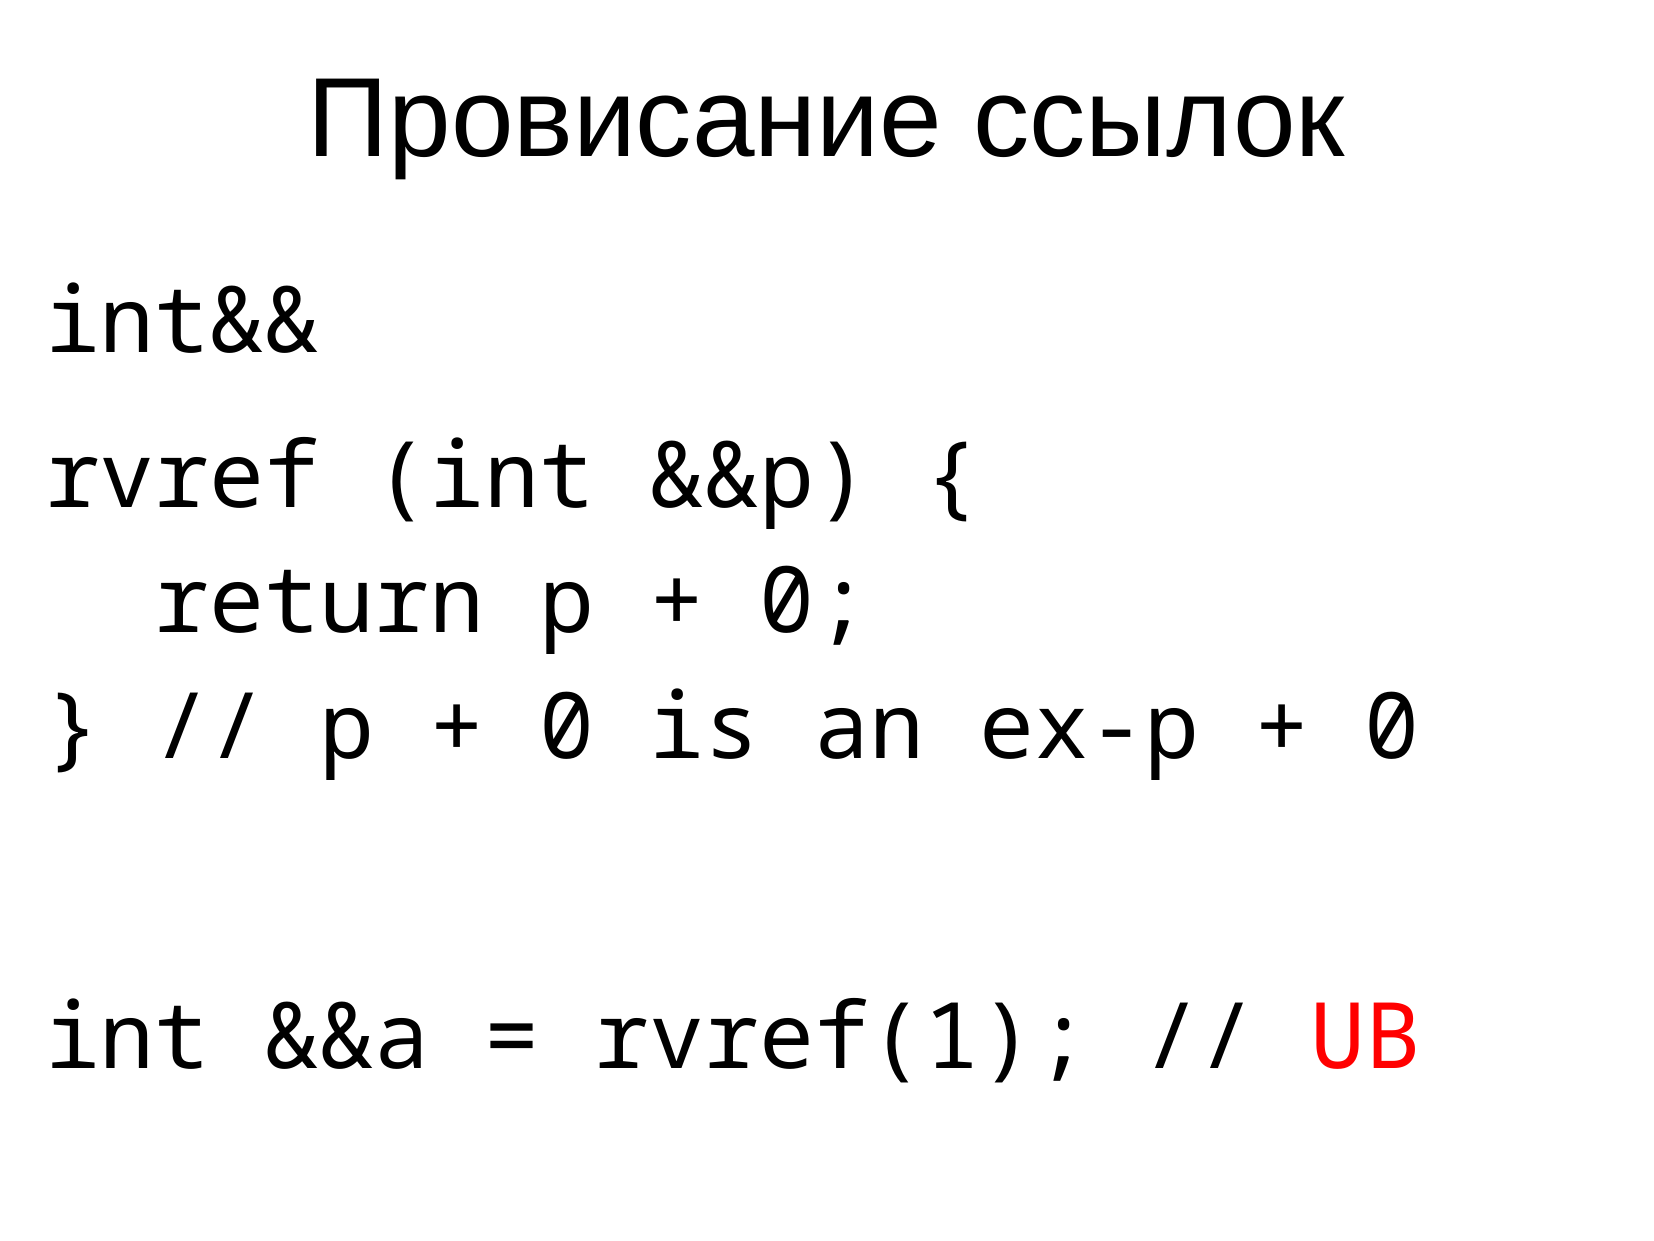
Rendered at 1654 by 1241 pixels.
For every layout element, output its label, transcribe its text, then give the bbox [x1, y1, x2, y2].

list int&& rvref (int &&p) { return p + 0; } // p + 0 is an ex-p + 0 int &&a = rvref(1); // UB [45, 255, 1583, 1186]
title Провисание ссылок [82, 13, 1571, 222]
